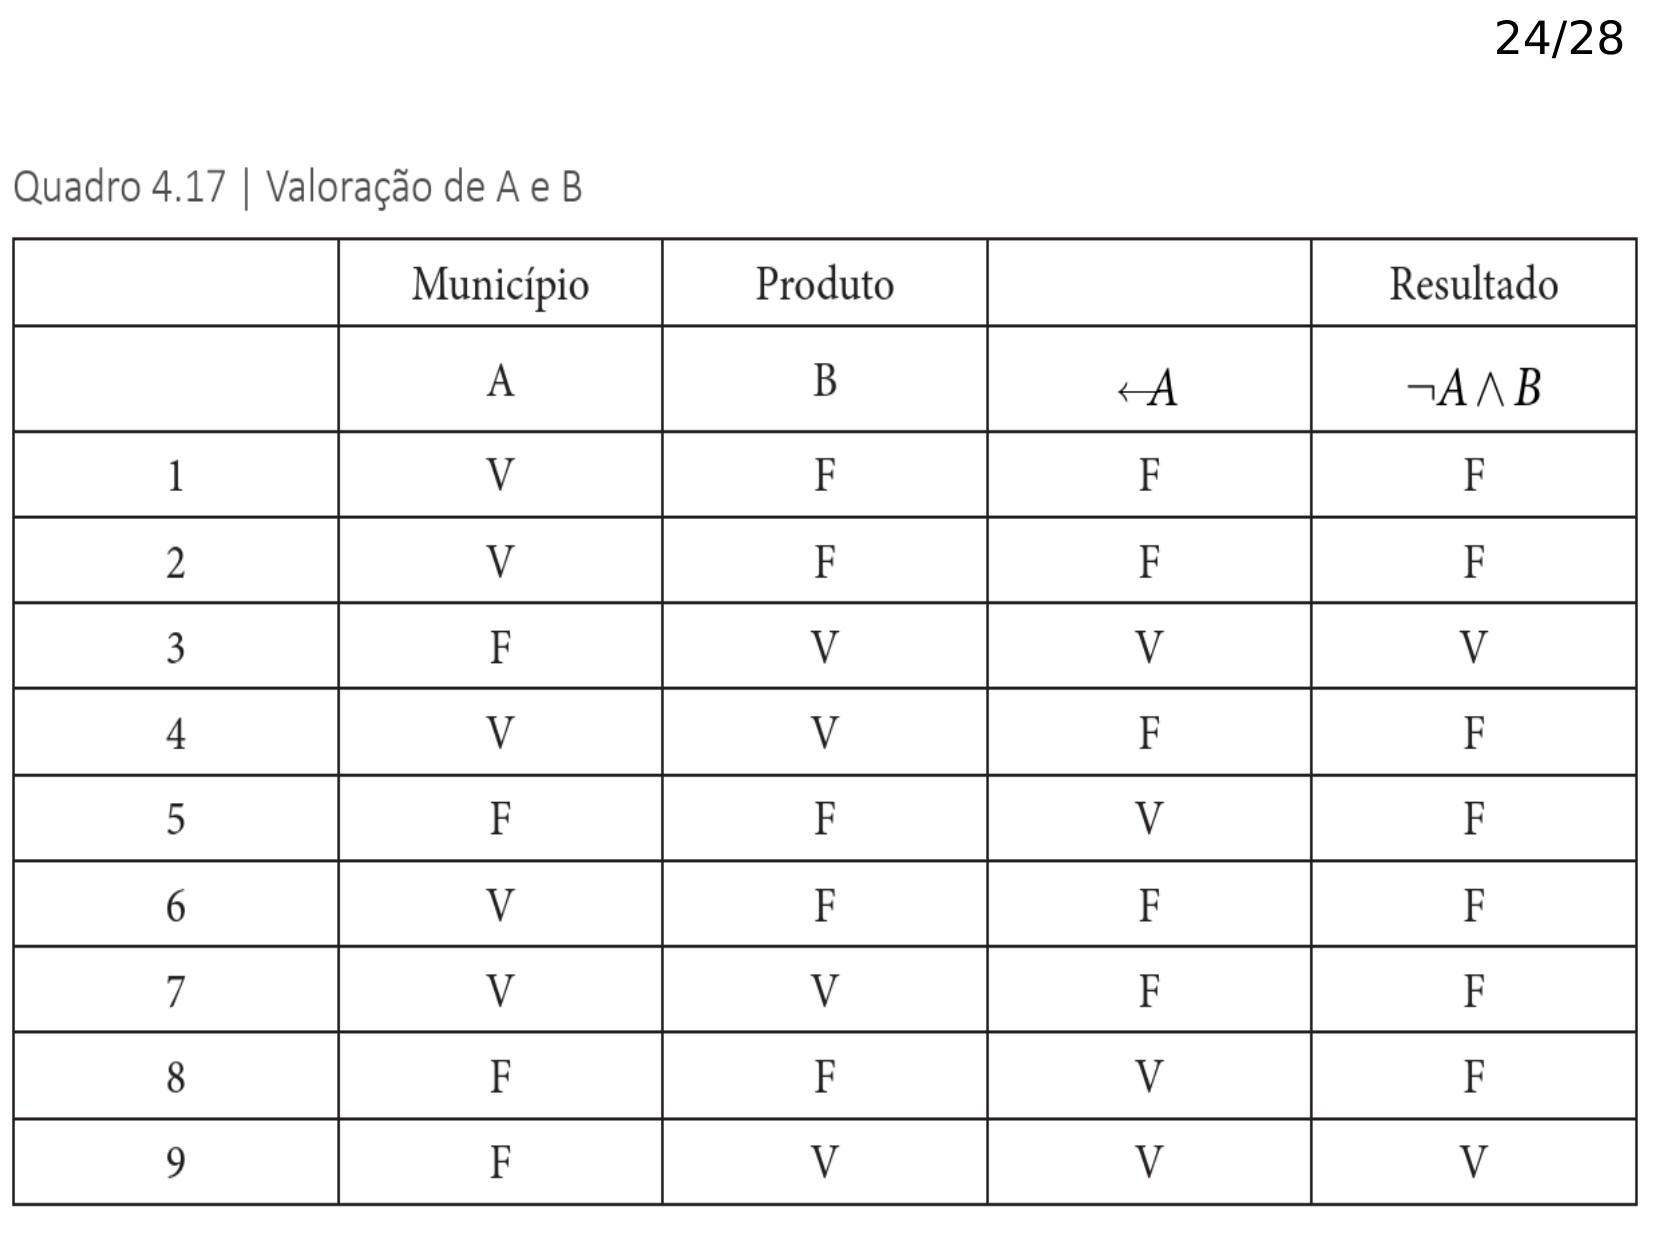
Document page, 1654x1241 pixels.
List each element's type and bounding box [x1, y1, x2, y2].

picture [11, 166, 1642, 1211]
